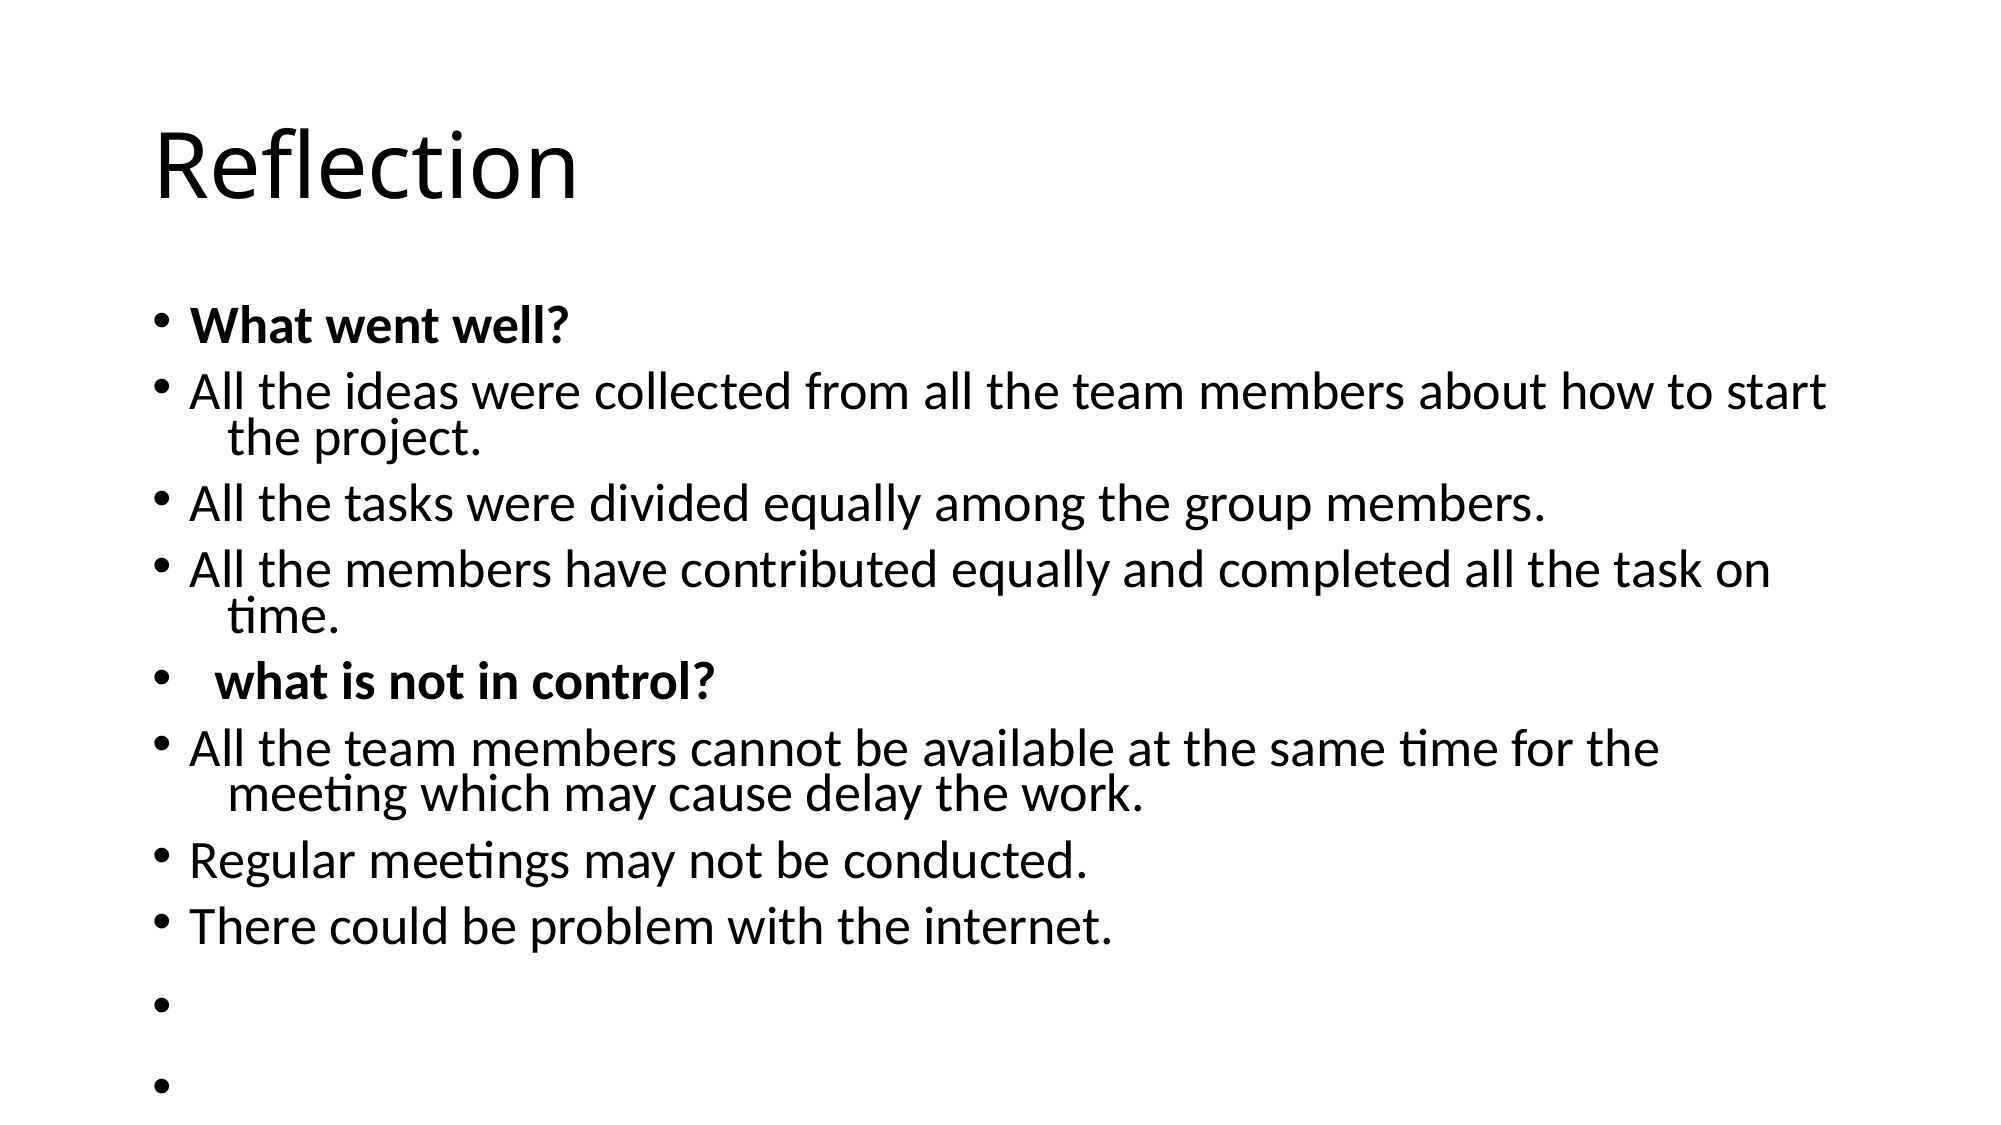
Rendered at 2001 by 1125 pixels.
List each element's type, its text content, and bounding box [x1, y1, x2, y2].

title Reflection [137, 59, 1863, 278]
list What went well? All the ideas were collected from all the team members about how to start the project. All the tasks were divided equally among the group members. All the members have contributed equally and completed all the task on time. what is not in control? All the team members cannot be available at the same time for the meeting which may cause delay the work. Regular meetings may not be conducted. There could be problem with the internet. [137, 299, 1863, 1014]
